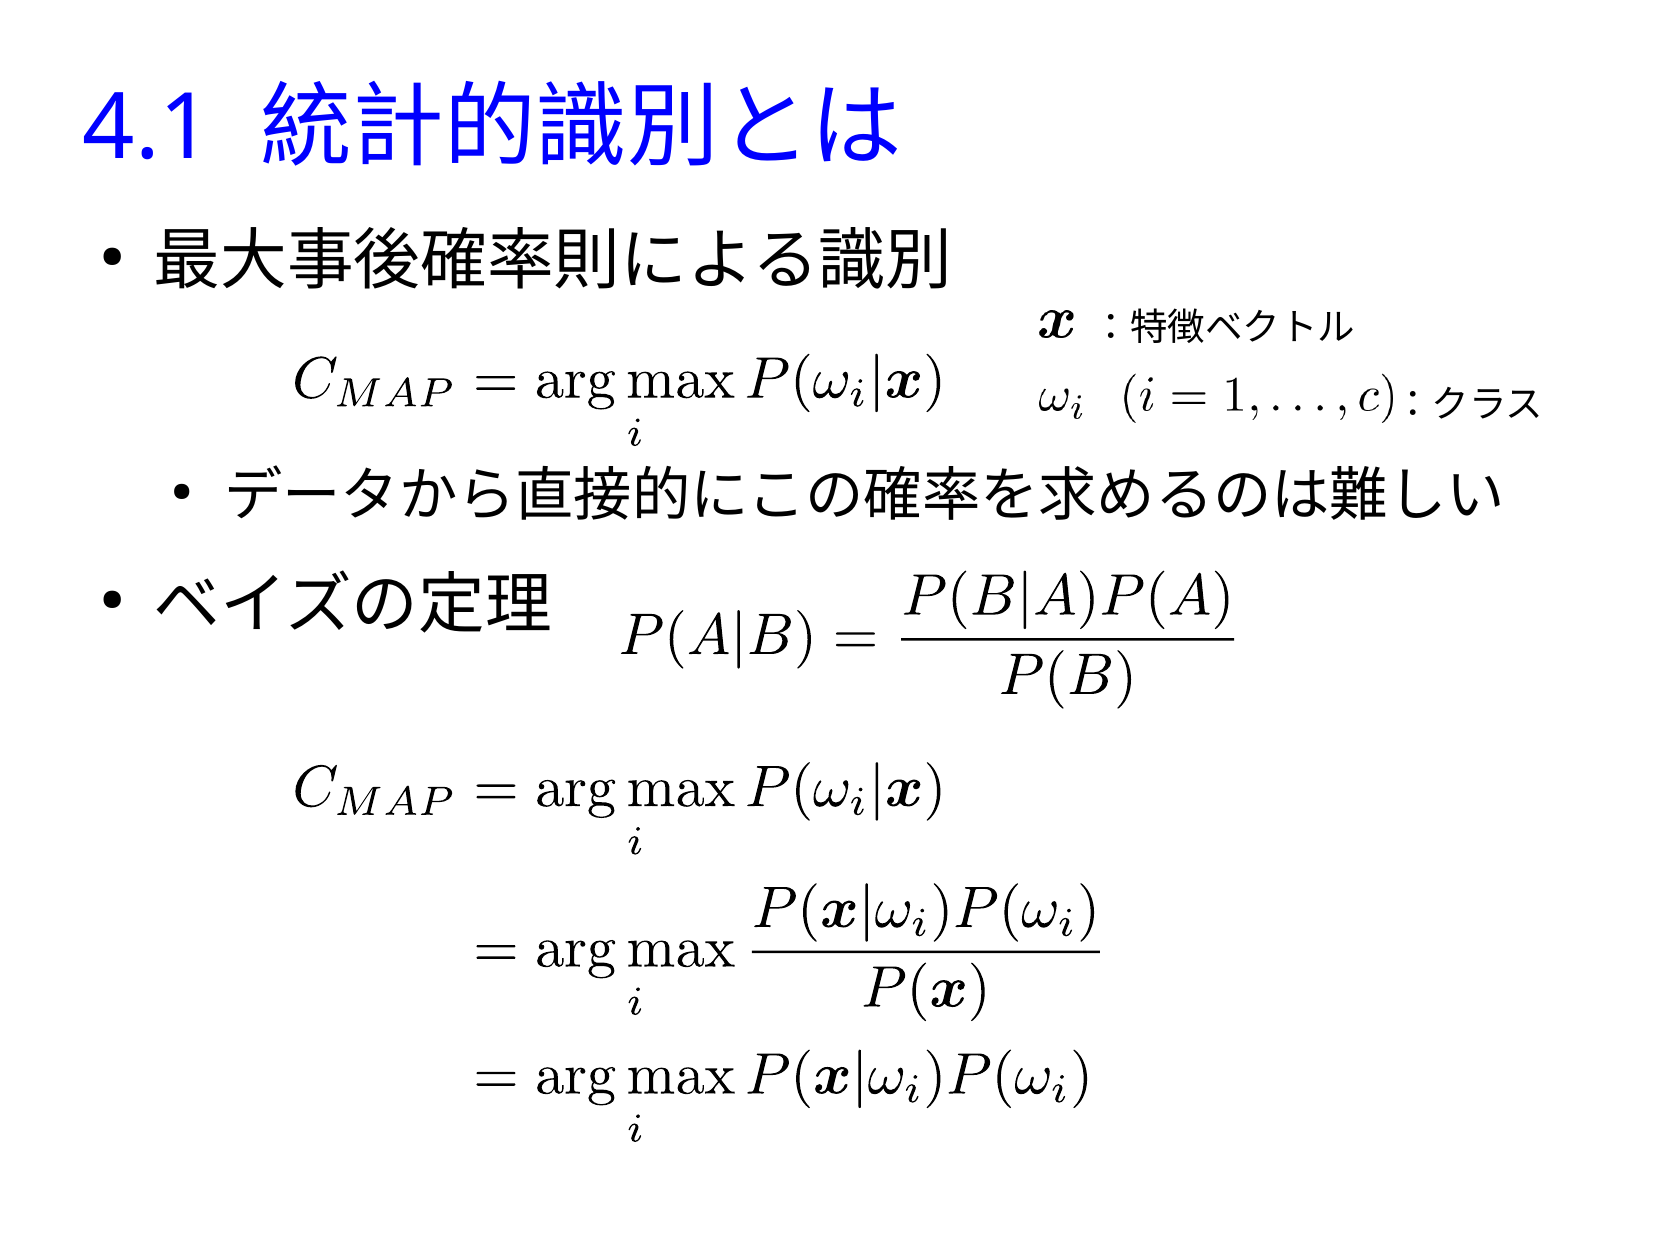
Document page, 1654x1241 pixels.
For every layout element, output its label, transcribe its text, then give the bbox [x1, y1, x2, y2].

text_box ：特徴ベクトル [1077, 289, 1371, 361]
picture [1039, 373, 1393, 423]
title 4.1 統計的識別とは [82, 49, 1571, 198]
text_box [292, 353, 946, 447]
picture [1039, 310, 1074, 338]
list 最大事後確率則による識別 データから直接的にこの確率を求めるのは難しい ベイズの定理 [82, 212, 1571, 1010]
text_box [618, 570, 1235, 709]
text_box [292, 762, 1100, 1143]
text_box ：クラス [1379, 366, 1560, 438]
